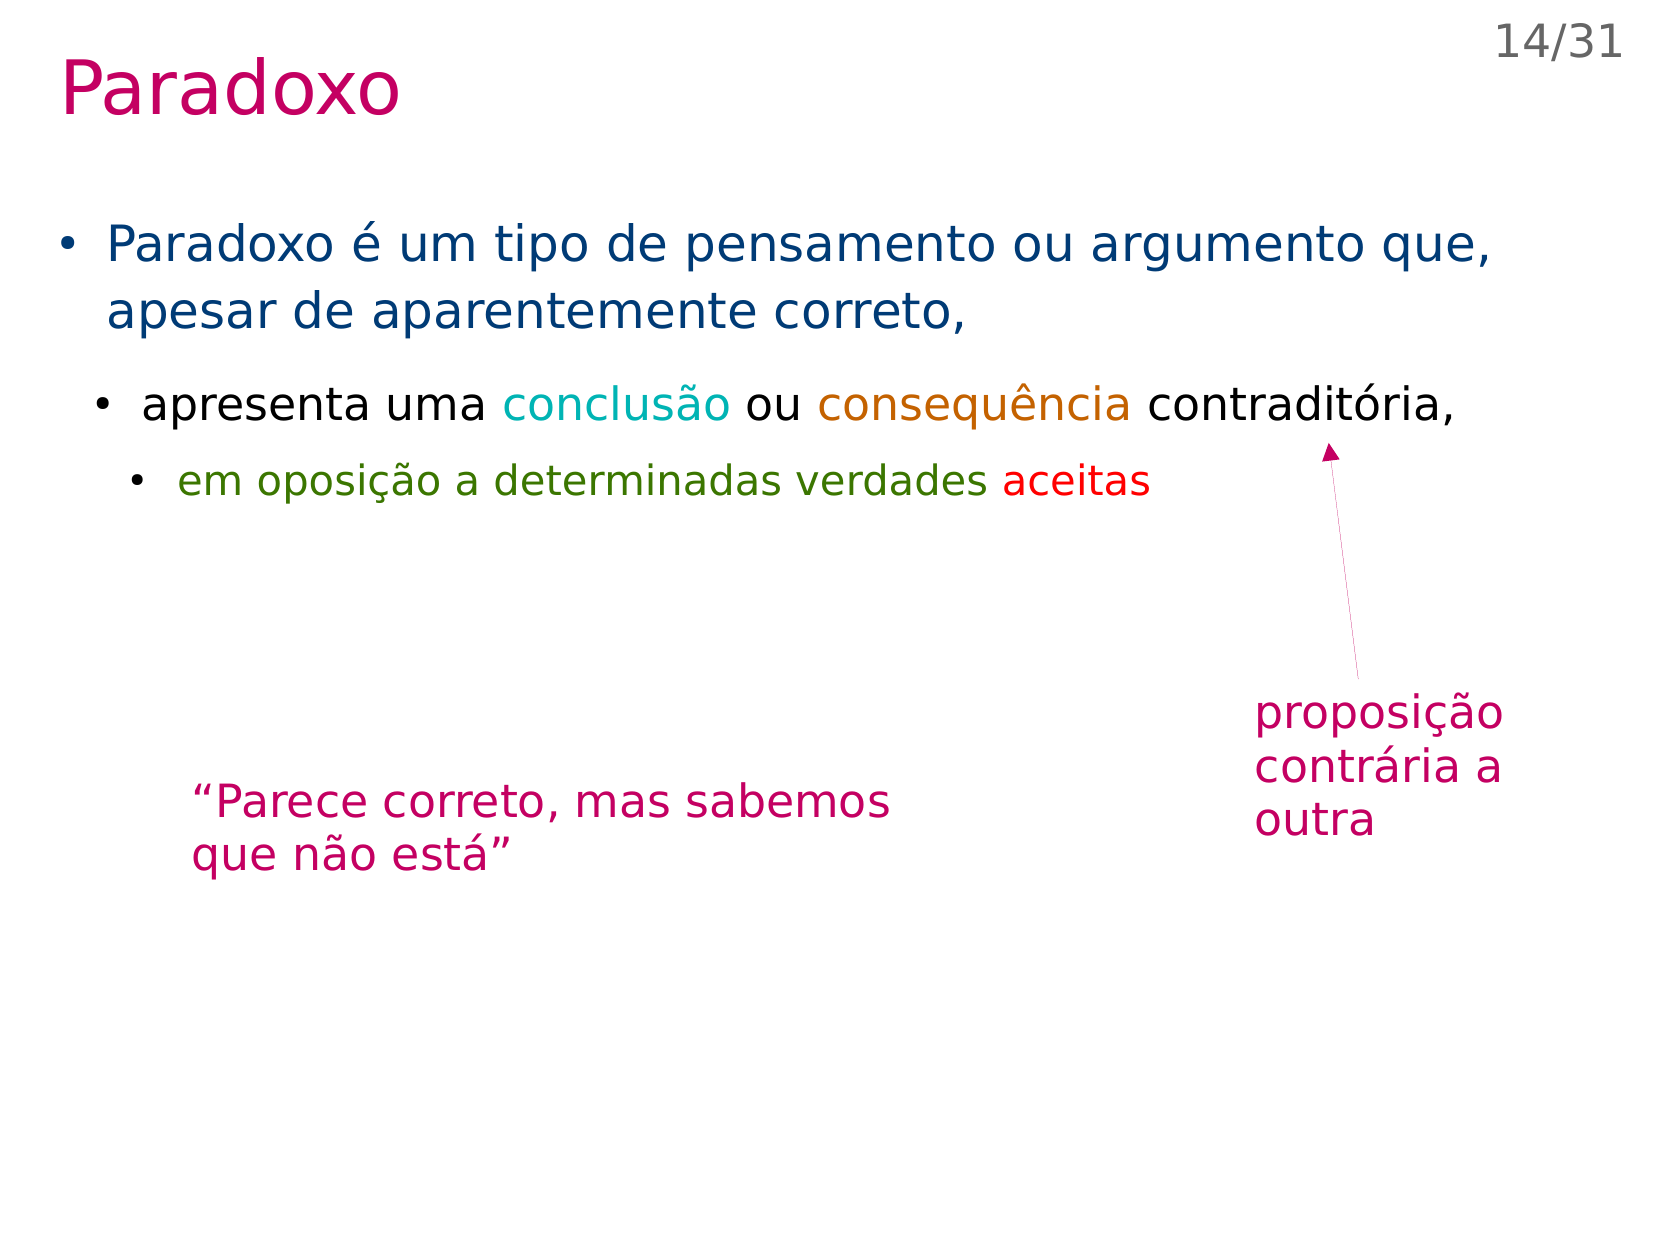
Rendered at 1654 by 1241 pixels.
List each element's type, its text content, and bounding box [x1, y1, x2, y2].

list Paradoxo é um tipo de pensamento ou argumento que, apesar de aparentemente correto, apresenta uma conclusão ou consequência contraditória, em oposição a determinadas verdades aceitas [59, 206, 1625, 1211]
title Paradoxo [59, 29, 1595, 148]
text_box “Parece correto, mas sabemos que não está” [177, 767, 945, 1004]
text_box proposição contrária a outra [1240, 679, 1595, 945]
